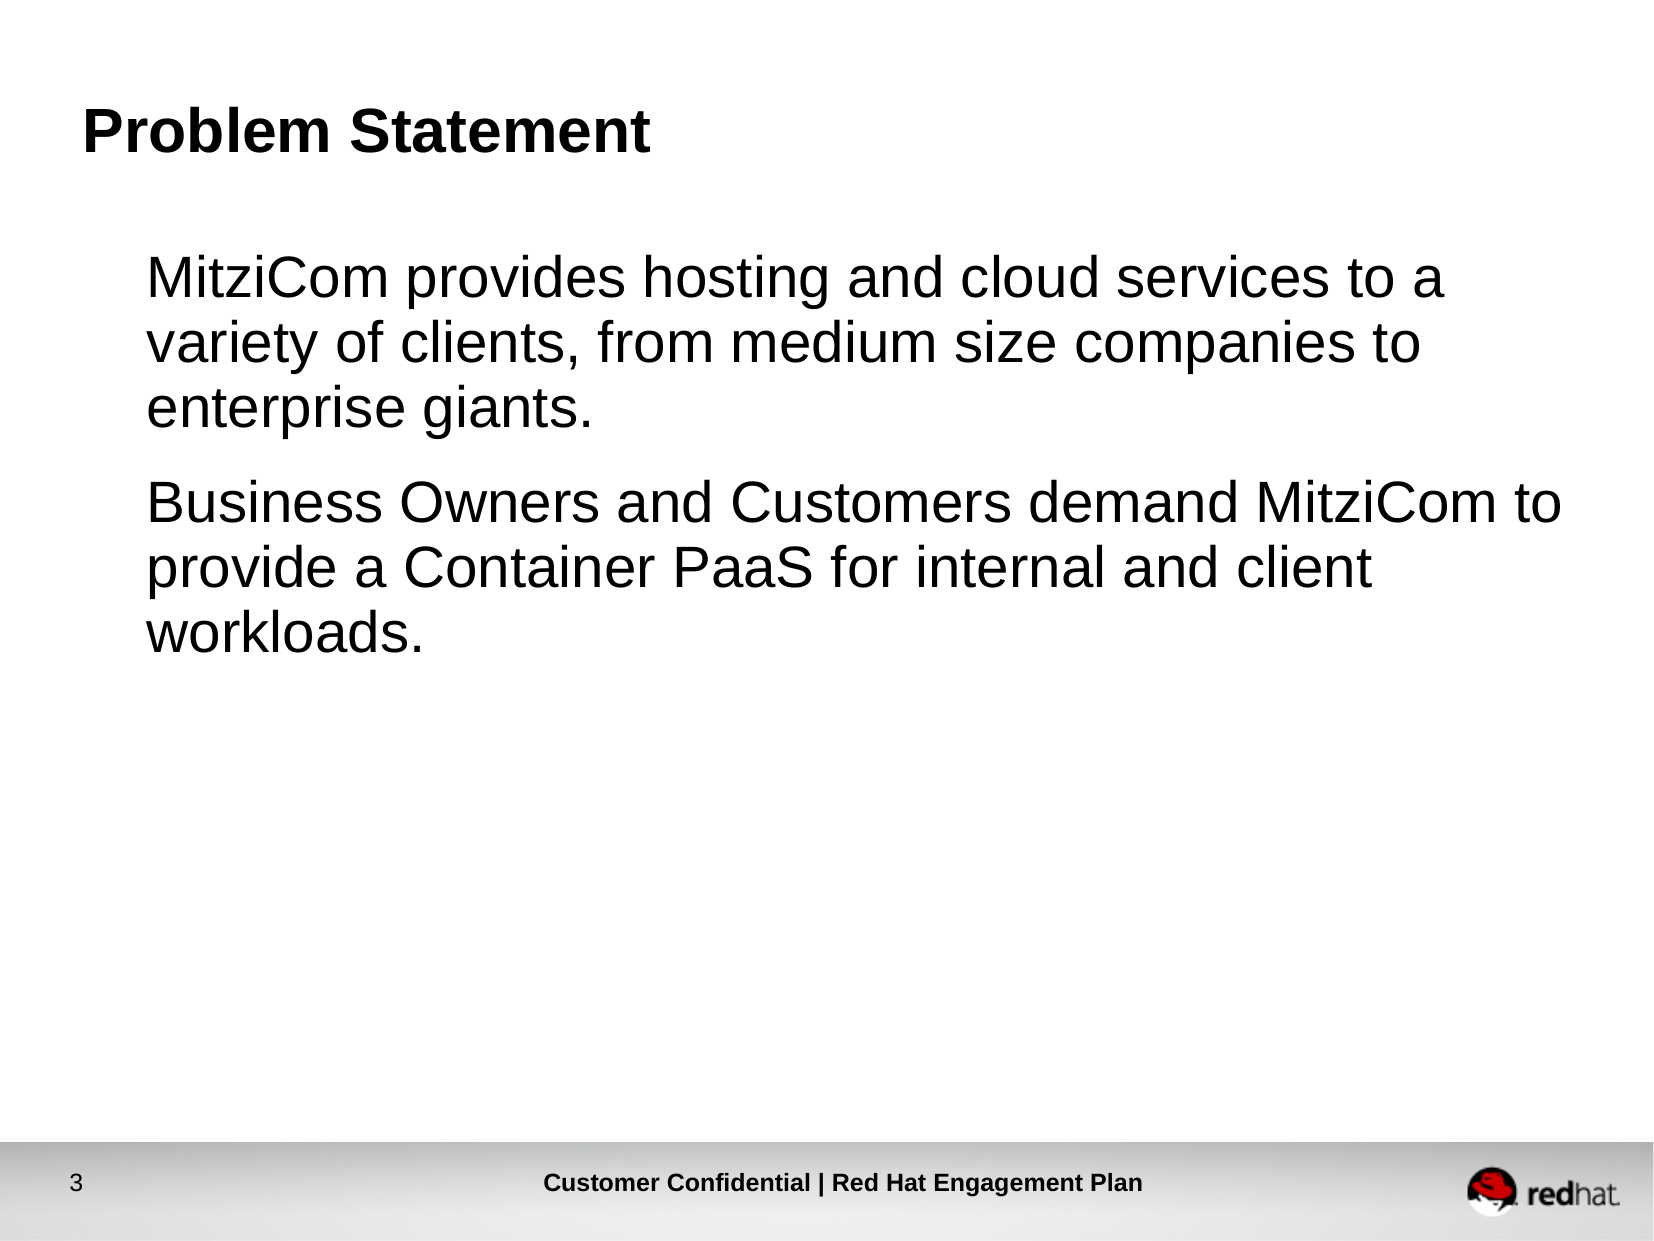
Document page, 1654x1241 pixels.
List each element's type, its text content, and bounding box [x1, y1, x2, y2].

title Problem Statement [82, 37, 1571, 226]
list MitziCom provides hosting and cloud services to a variety of clients, from medium size companies to enterprise giants. Business Owners and Customers demand MitziCom to provide a Container PaaS for internal and client workloads. [86, 244, 1576, 1039]
picture [0, 1142, 1654, 1241]
